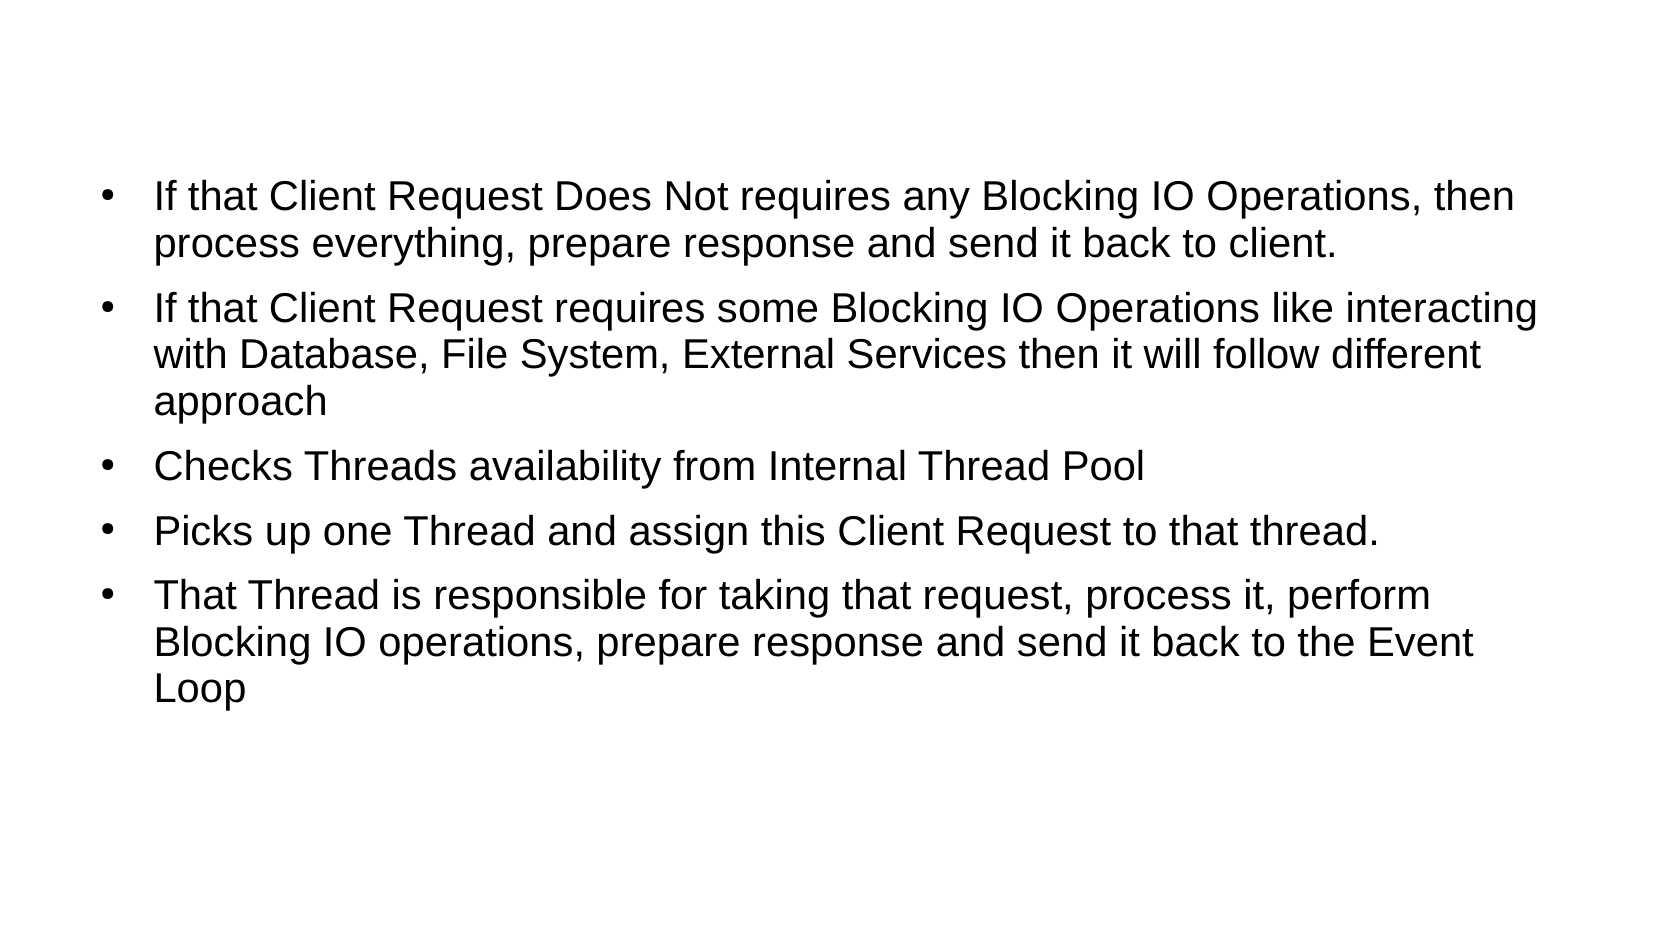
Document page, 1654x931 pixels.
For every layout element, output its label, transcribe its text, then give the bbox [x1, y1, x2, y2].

list If that Client Request Does Not requires any Blocking IO Operations, then process everything, prepare response and send it back to client. If that Client Request requires some Blocking IO Operations like interacting with Database, File System, External Services then it will follow different approach Checks Threads availability from Internal Thread Pool Picks up one Thread and assign this Client Request to that thread. That Thread is responsible for taking that request, process it, perform Blocking IO operations, prepare response and send it back to the Event Loop [82, 173, 1571, 713]
